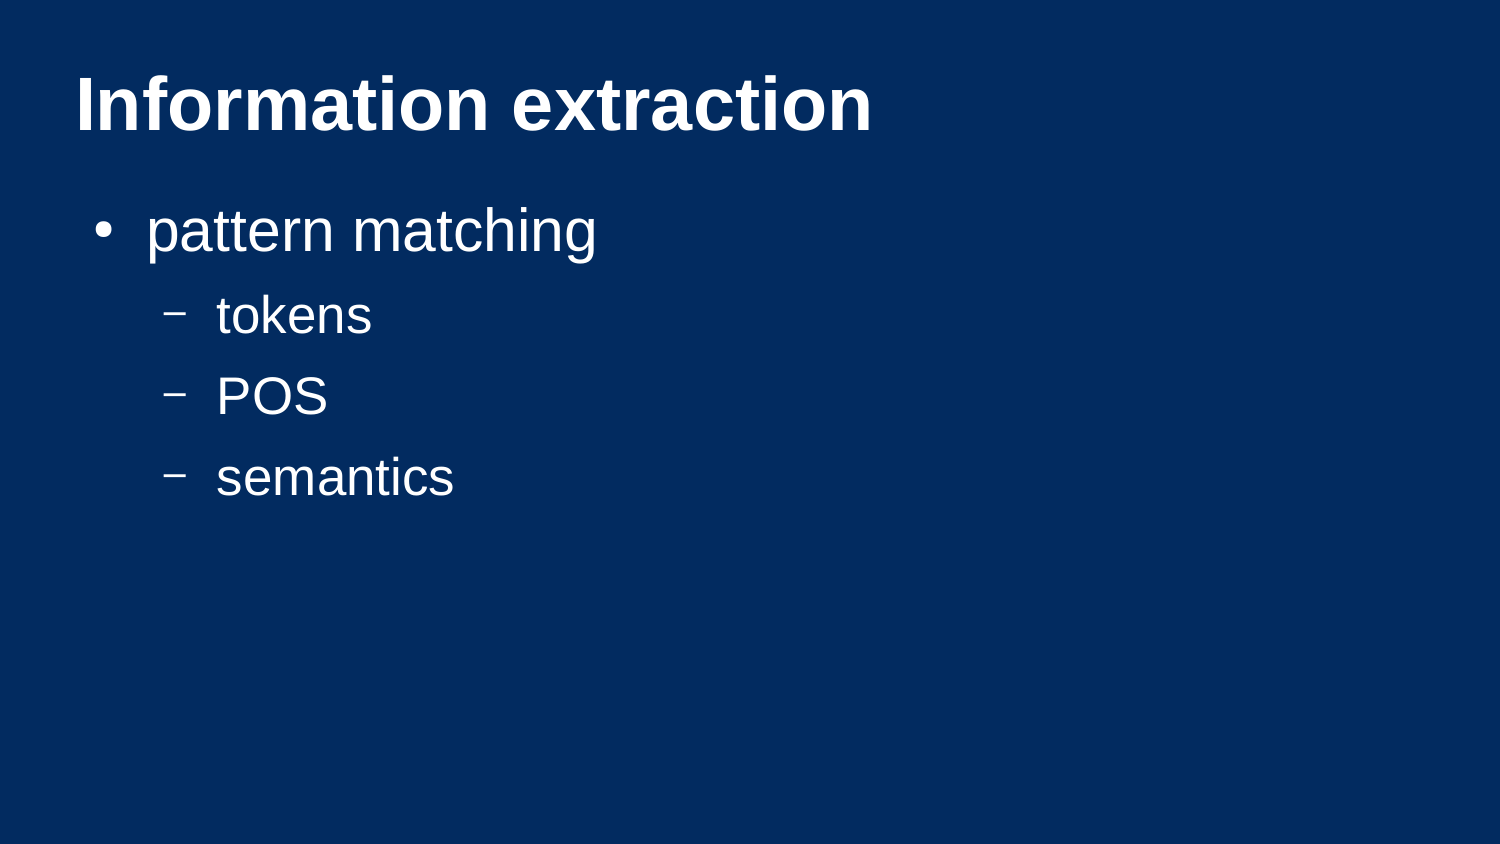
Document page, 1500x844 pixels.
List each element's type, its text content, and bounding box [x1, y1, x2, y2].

title Information extraction [74, 33, 1425, 175]
list pattern matching tokens POS semantics [75, 196, 1426, 796]
